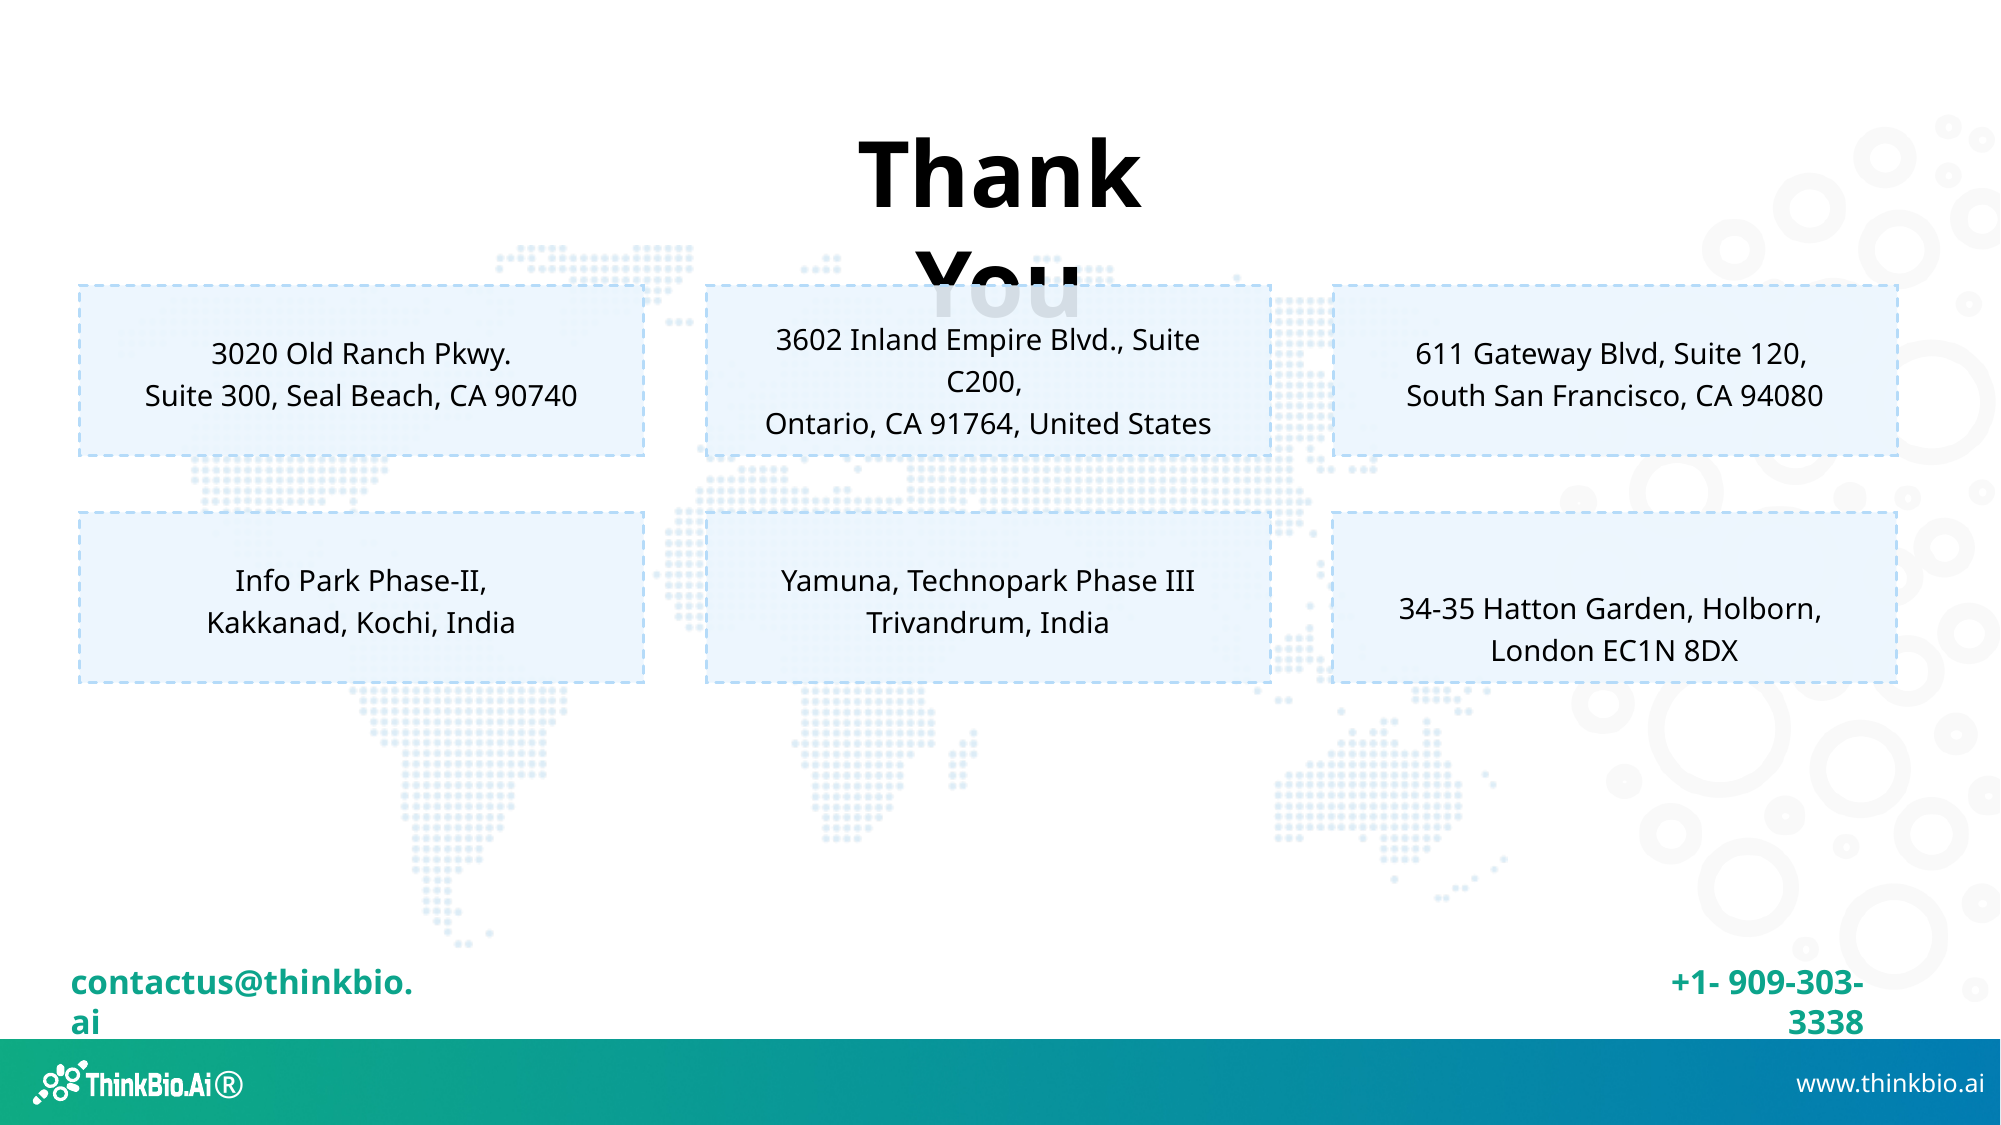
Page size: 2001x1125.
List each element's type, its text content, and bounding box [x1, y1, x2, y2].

text_box 34-35 Hatton Garden, Holborn, London EC1N 8DX [1332, 512, 1897, 683]
text_box Thank You [768, 107, 1232, 247]
text_box Yamuna, Technopark Phase III Trivandrum, India [706, 512, 1271, 683]
text_box 3020 Old Ranch Pkwy. Suite 300, Seal Beach, CA 90740 [79, 285, 644, 456]
text_box Info Park Phase-II, Kakkanad, Kochi, India [79, 512, 644, 683]
text_box 611 Gateway Blvd, Suite 120, South San Francisco, CA 94080 [1333, 285, 1898, 456]
picture [118, 246, 1508, 951]
text_box +1- 909-303-3338 [1656, 953, 1945, 1010]
text_box contactus@thinkbio.ai [55, 953, 446, 1010]
text_box 3602 Inland Empire Blvd., Suite C200, Ontario, CA 91764, United States [706, 285, 1271, 456]
